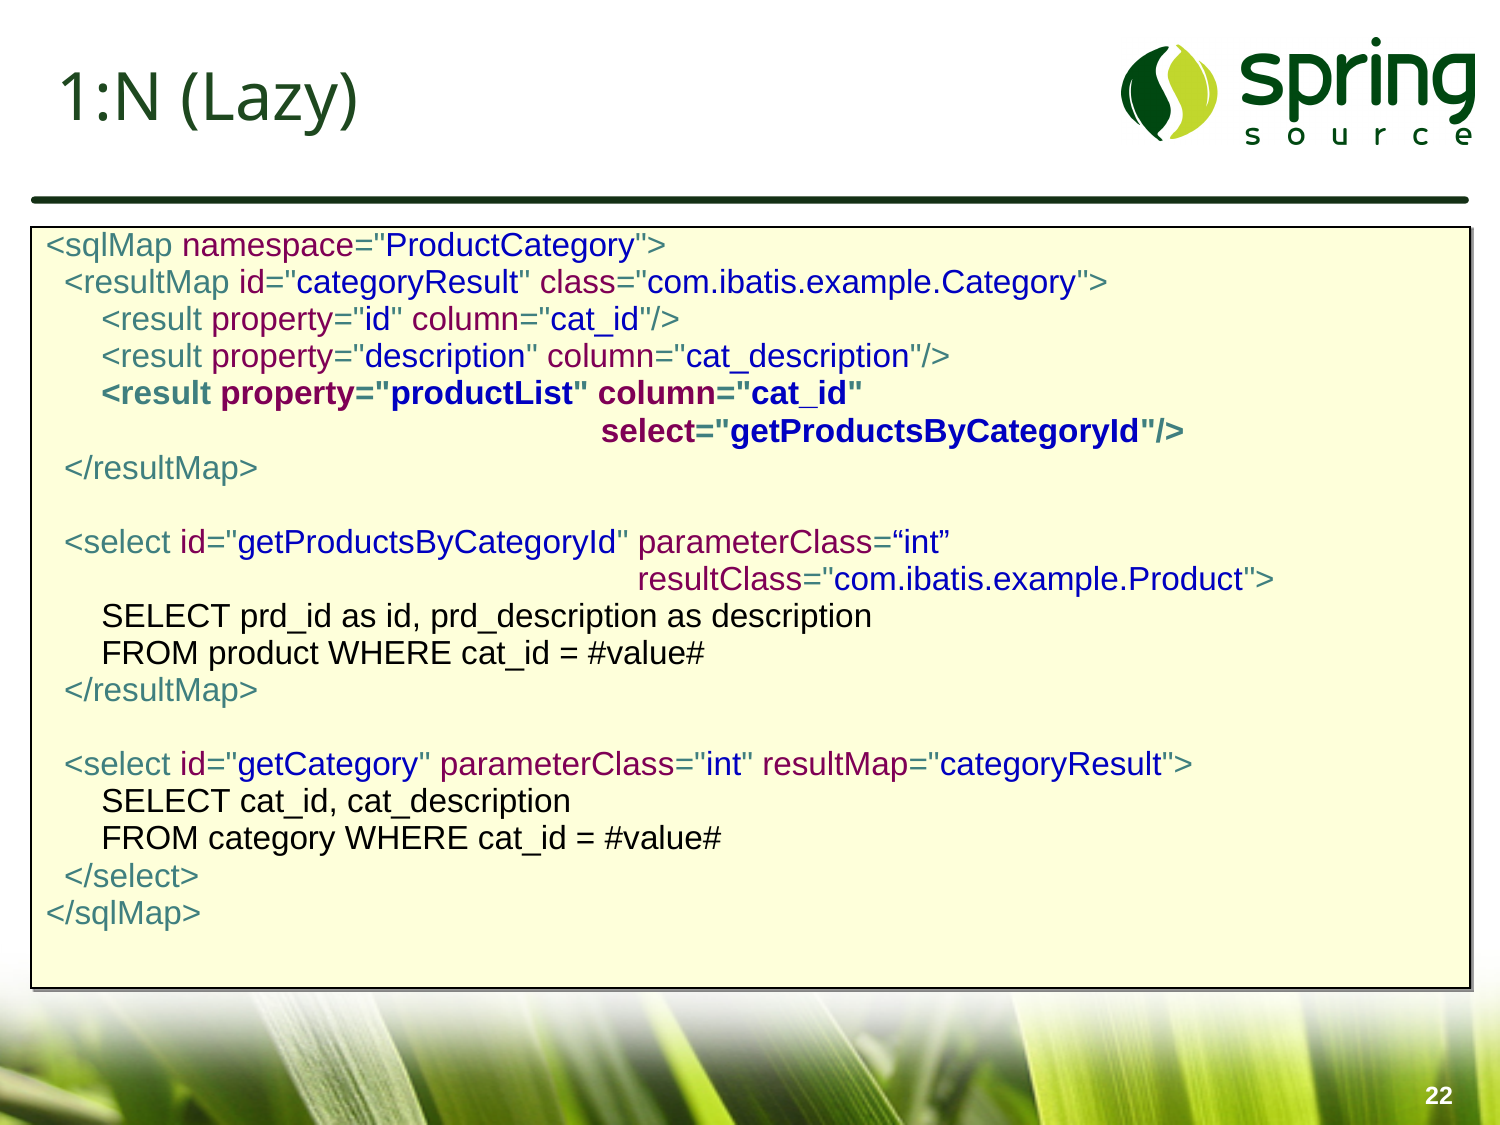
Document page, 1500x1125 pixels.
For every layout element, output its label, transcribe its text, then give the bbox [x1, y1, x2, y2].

text_box <sqlMap namespace="ProductCategory"> <resultMap id="categoryResult" class="com.ibatis.example.Category"> <result property="id" column="cat_id"/> <result property="description" column="cat_description"/> <result property="productList" column="cat_id" select="getProductsByCategoryId"/> </resultMap> <select id="getProductsByCategoryId" parameterClass=“int” resultClass="com.ibatis.example.Product"> SELECT prd_id as id, prd_description as description FROM product WHERE cat_id = #value# </resultMap> <select id="getCategory" parameterClass="int" resultMap="categoryResult"> SELECT cat_id, cat_description FROM category WHERE cat_id = #value# </select> </sqlMap> [31, 226, 1470, 988]
picture [1121, 37, 1475, 145]
title 1:N (Lazy)‏ [56, 14, 1089, 176]
picture [0, 944, 1500, 1125]
